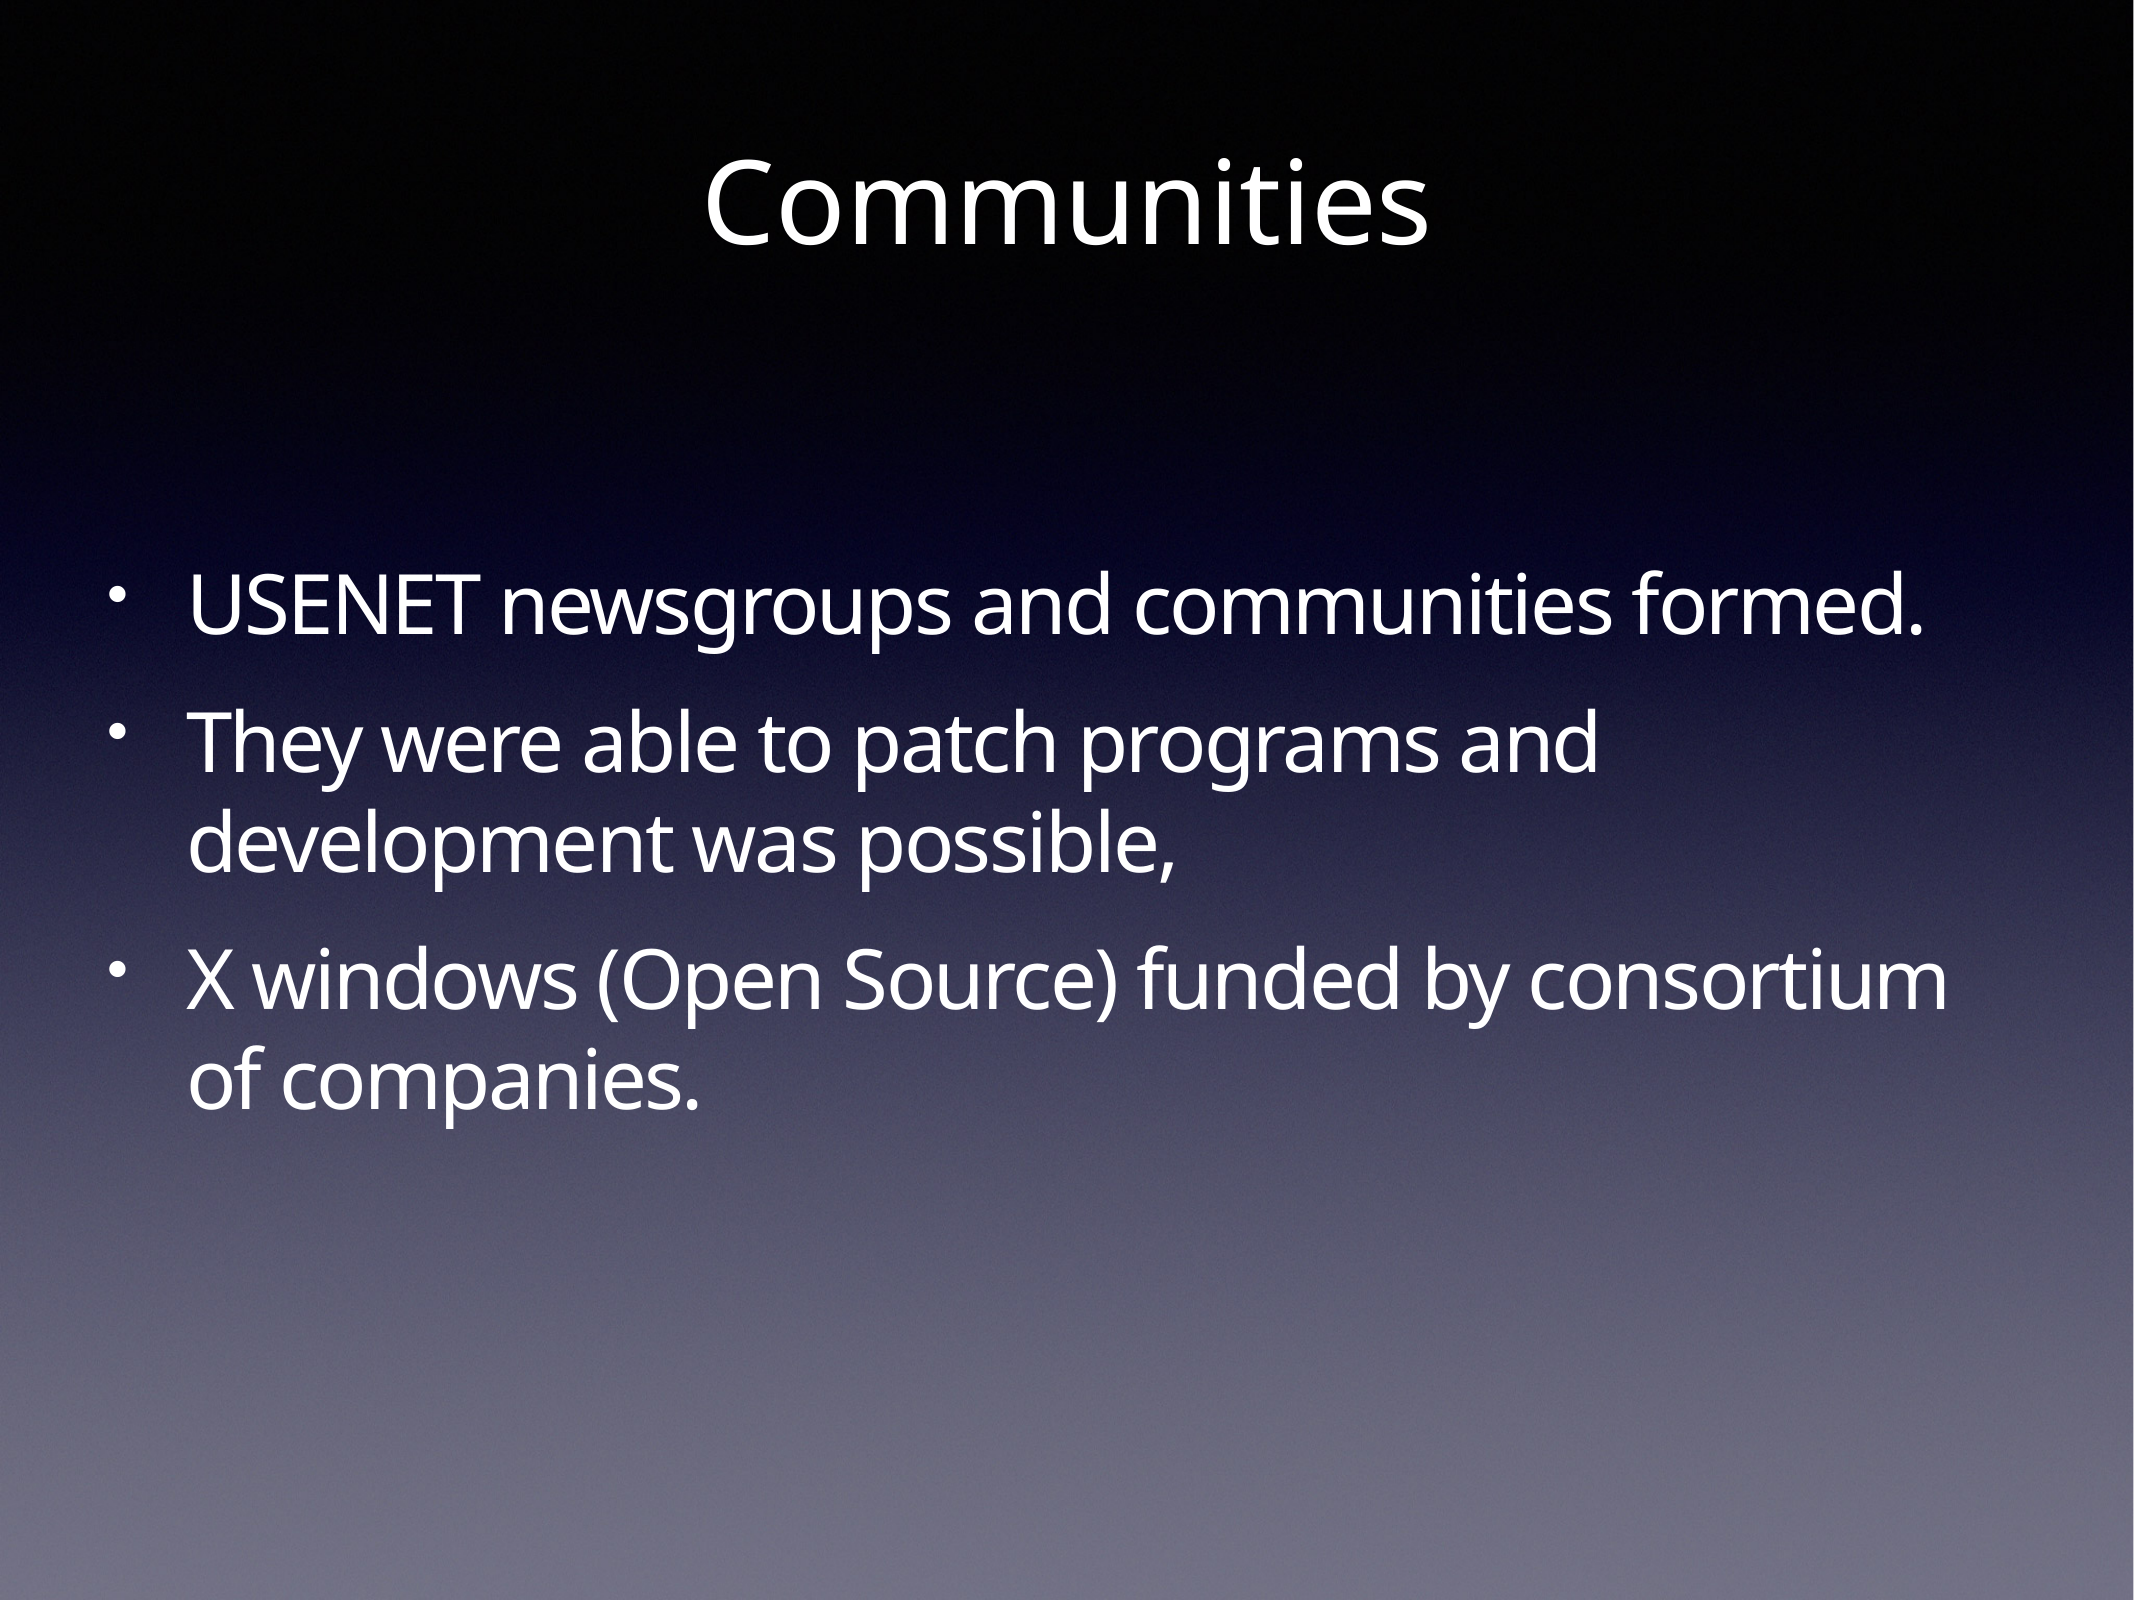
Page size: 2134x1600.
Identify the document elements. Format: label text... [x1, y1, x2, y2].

text_box USENET newsgroups and communities formed. They were able to patch programs and development was possible, X windows (Open Source) funded by consortium of companies. [107, 374, 2028, 1303]
text_box Communities [107, 127, 2028, 268]
picture [0, 0, 2134, 1600]
